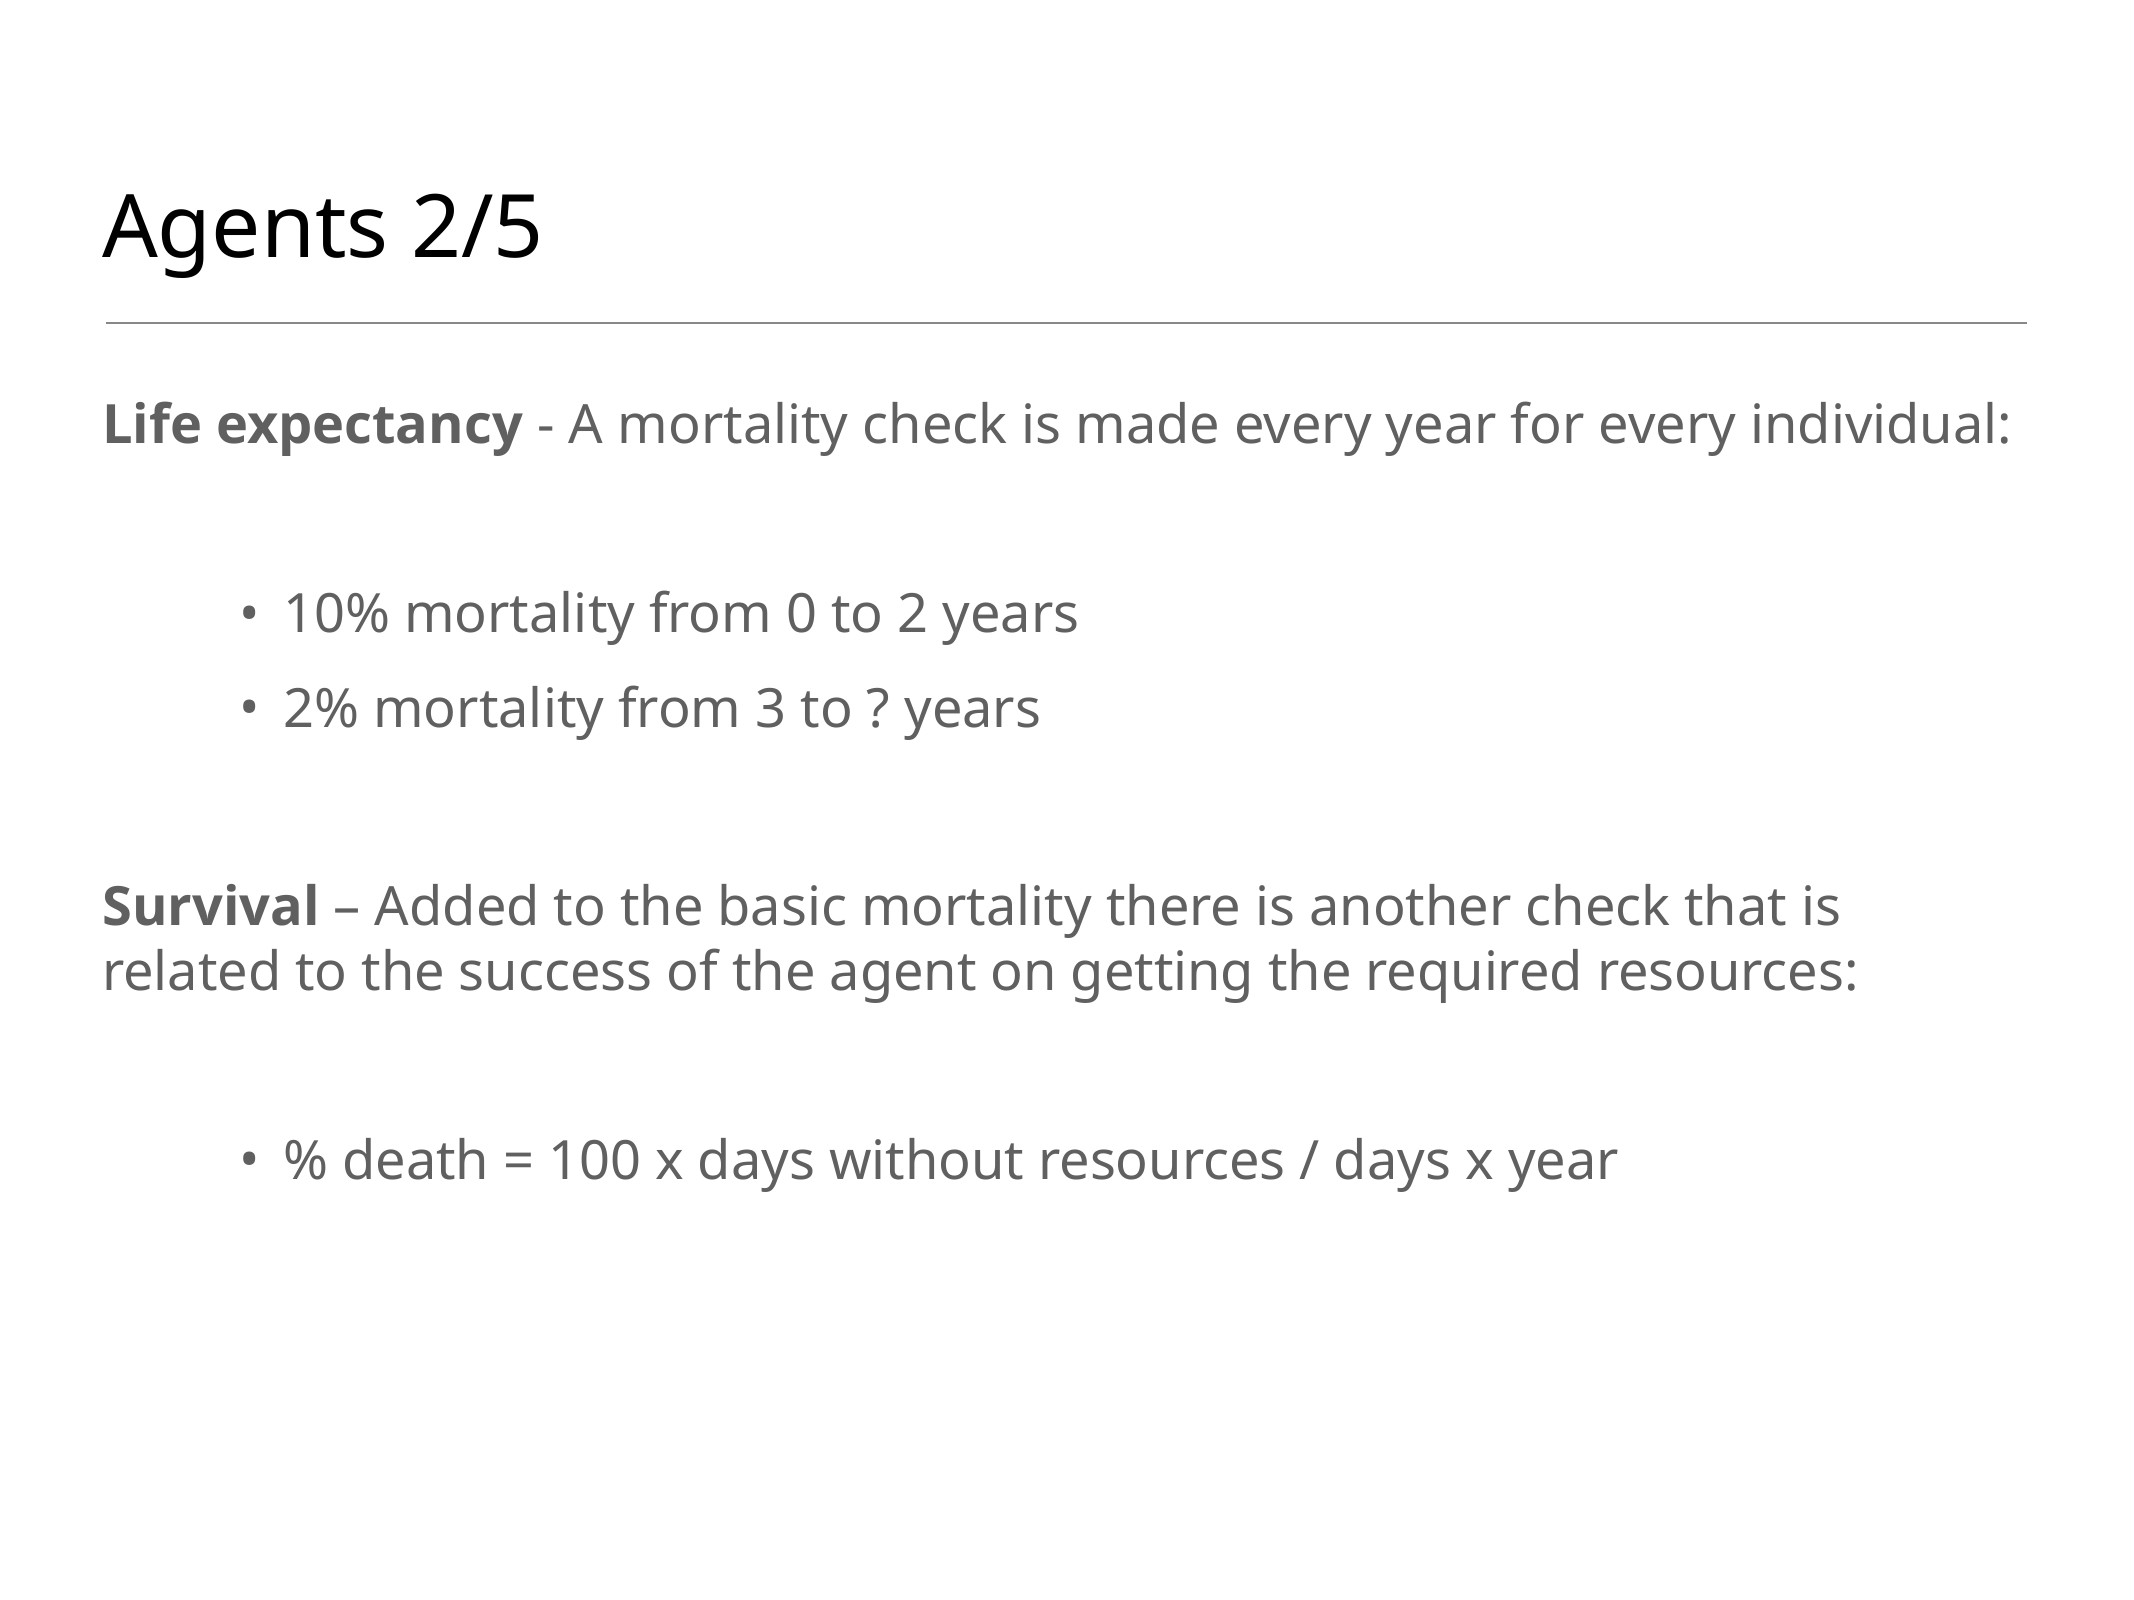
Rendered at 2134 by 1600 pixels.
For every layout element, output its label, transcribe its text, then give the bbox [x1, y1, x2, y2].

list Life expectancy - A mortality check is made every year for every individual: 10% mortality from 0 to 2 years 2% mortality from 3 to ? years Survival – Added to the basic mortality there is another check that is related to the success of the agent on getting the required resources: % death = 100 x days without resources / days x year [93, 381, 2040, 1459]
title Agents 2/5 [93, 54, 2040, 284]
